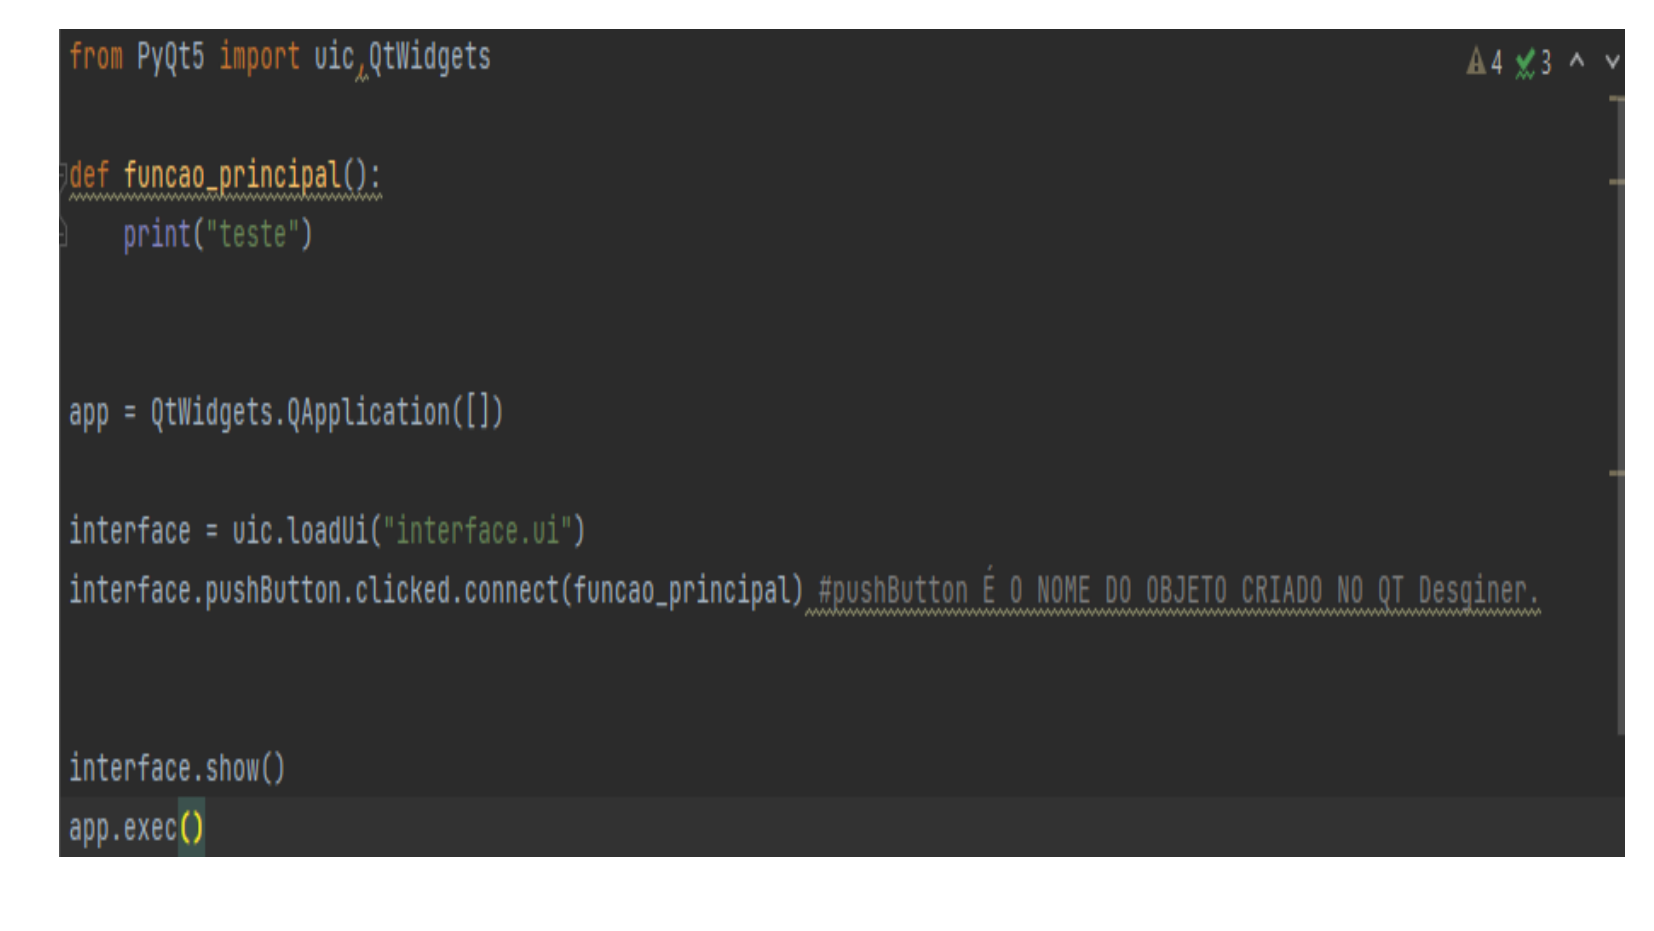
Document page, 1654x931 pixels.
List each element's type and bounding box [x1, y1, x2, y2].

picture [59, 29, 1625, 857]
